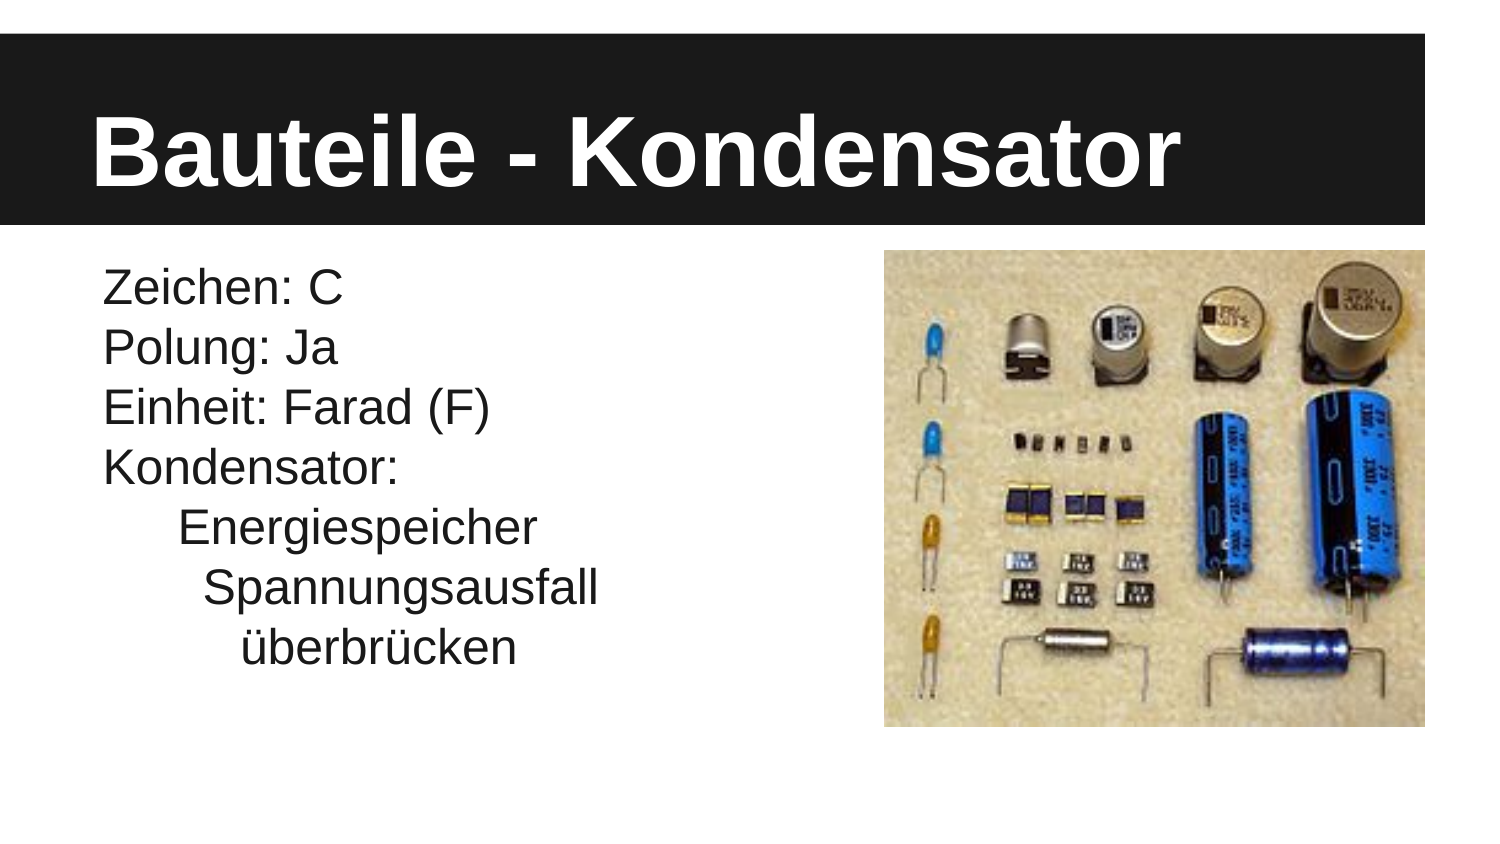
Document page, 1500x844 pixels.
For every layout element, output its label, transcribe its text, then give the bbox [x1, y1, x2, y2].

list Zeichen: C Polung: Ja Einheit: Farad (F) Kondensator: Energiespeicher Spannungsausfall überbrücken [75, 239, 1425, 808]
picture [884, 250, 1425, 727]
title Bauteile - Kondensator [75, 33, 1425, 221]
